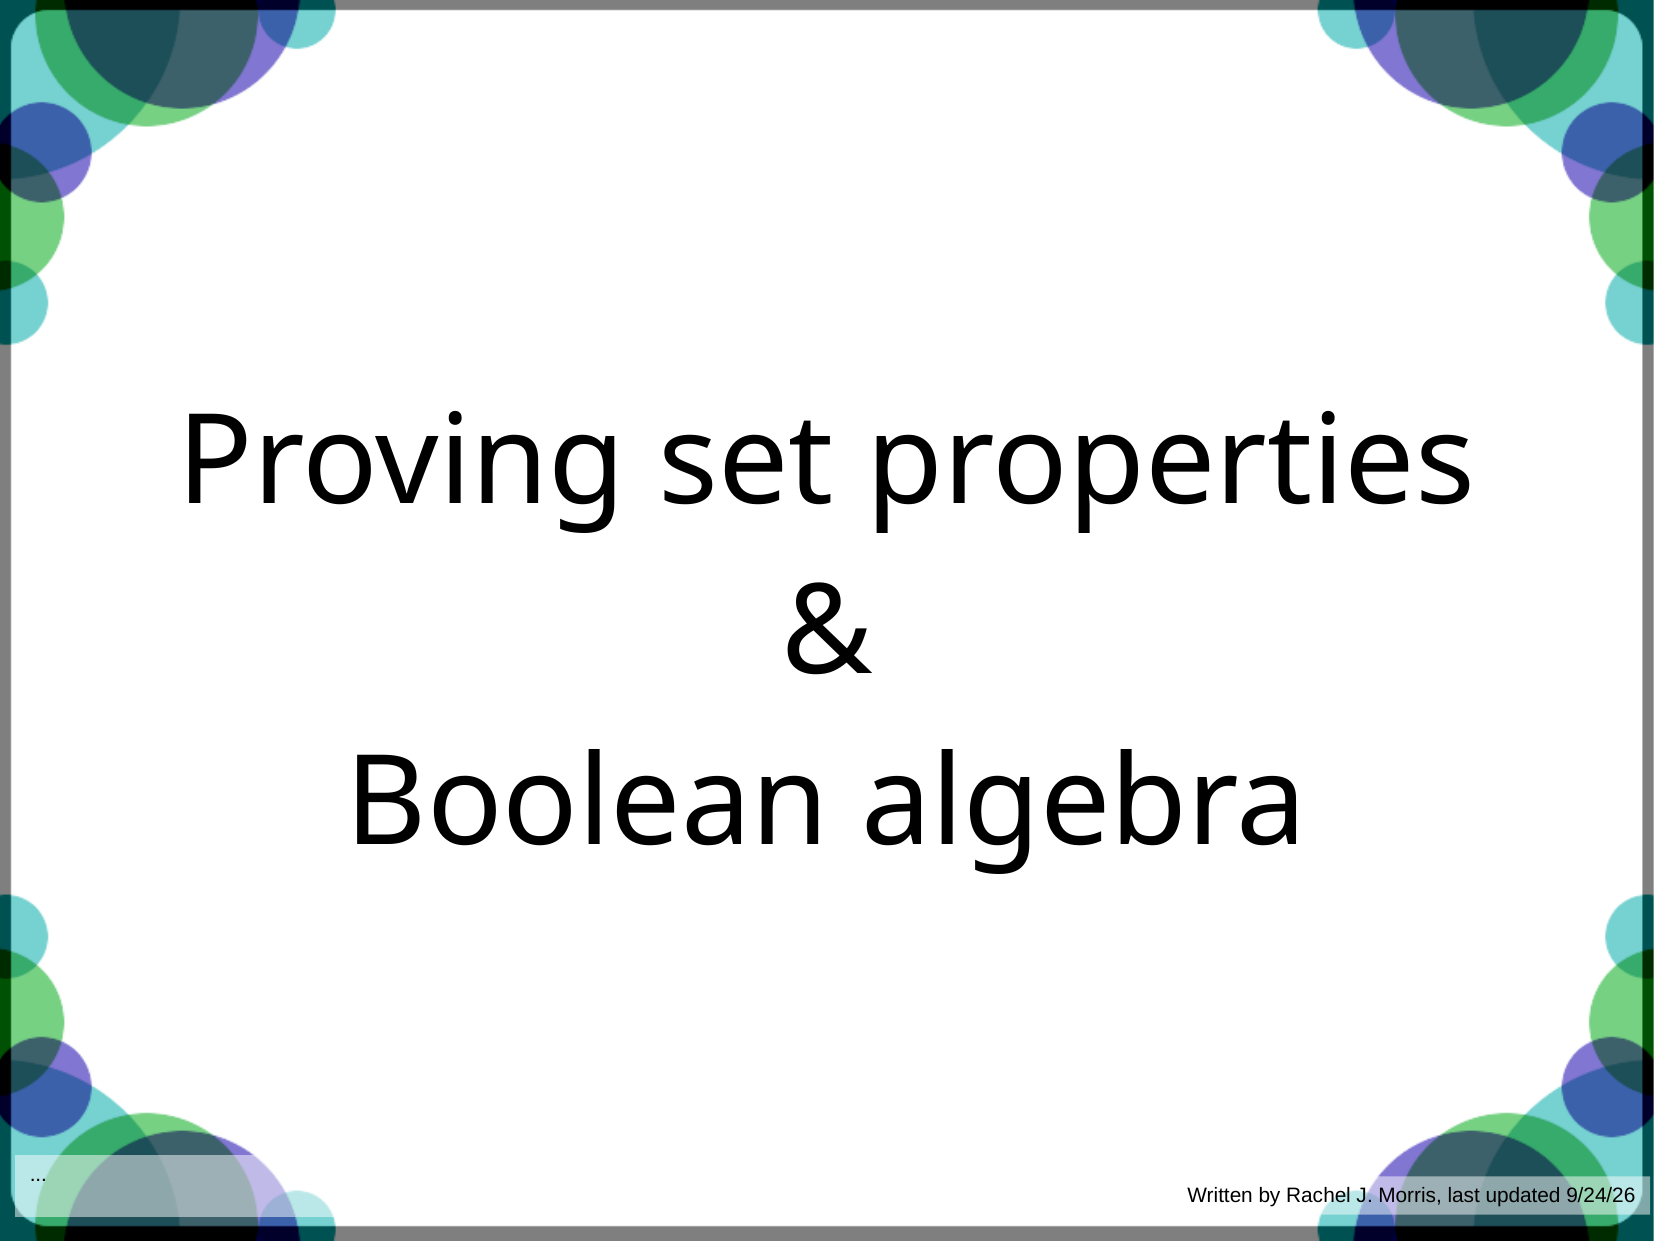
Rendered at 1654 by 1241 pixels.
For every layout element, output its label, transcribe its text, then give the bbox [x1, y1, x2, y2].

title Proving set properties & Boolean algebra [82, 415, 1571, 836]
text_box Written by Rachel J. Morris, last updated 10/29/16 [840, 1176, 1651, 1215]
picture [0, 0, 1654, 1241]
text_box ... [15, 1155, 766, 1217]
